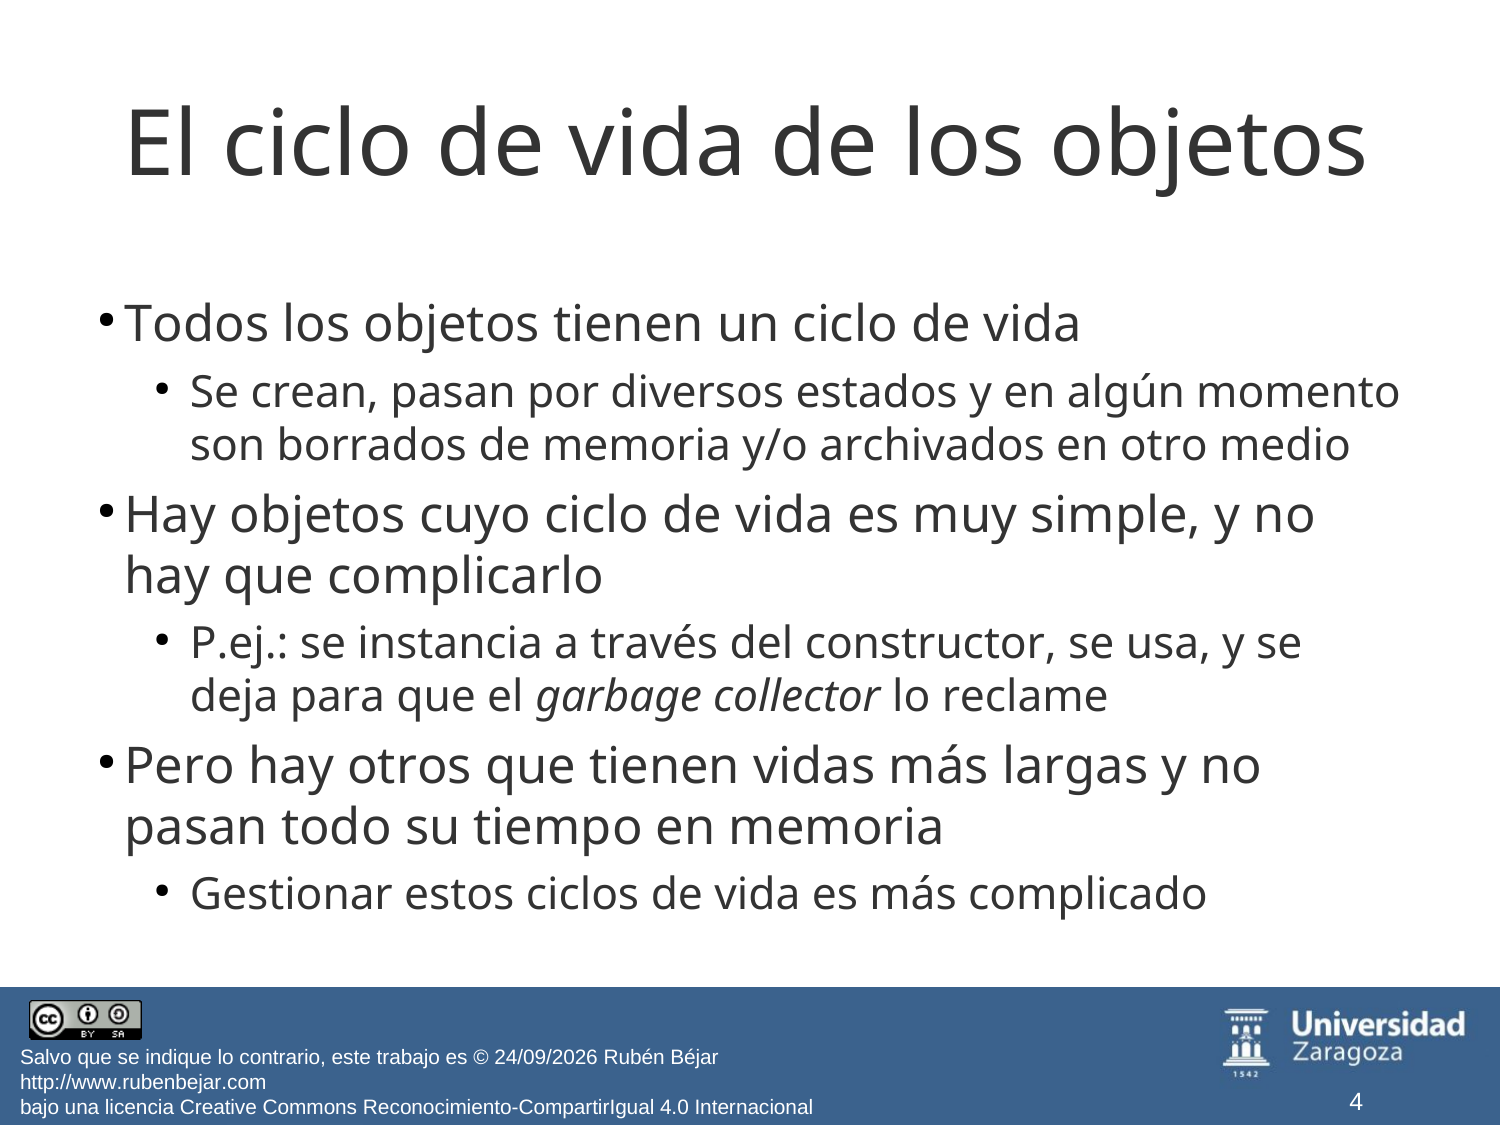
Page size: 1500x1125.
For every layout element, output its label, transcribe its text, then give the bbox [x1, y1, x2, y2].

list Todos los objetos tienen un ciclo de vida Se crean, pasan por diversos estados y en algún momento son borrados de memoria y/o archivados en otro medio Hay objetos cuyo ciclo de vida es muy simple, y no hay que complicarlo P.ej.: se instancia a través del constructor, se usa, y se deja para que el garbage collector lo reclame Pero hay otros que tienen vidas más largas y no pasan todo su tiempo en memoria Gestionar estos ciclos de vida es más complicado [82, 283, 1418, 957]
picture [0, 987, 1500, 1125]
title El ciclo de vida de los objetos [74, 21, 1420, 257]
